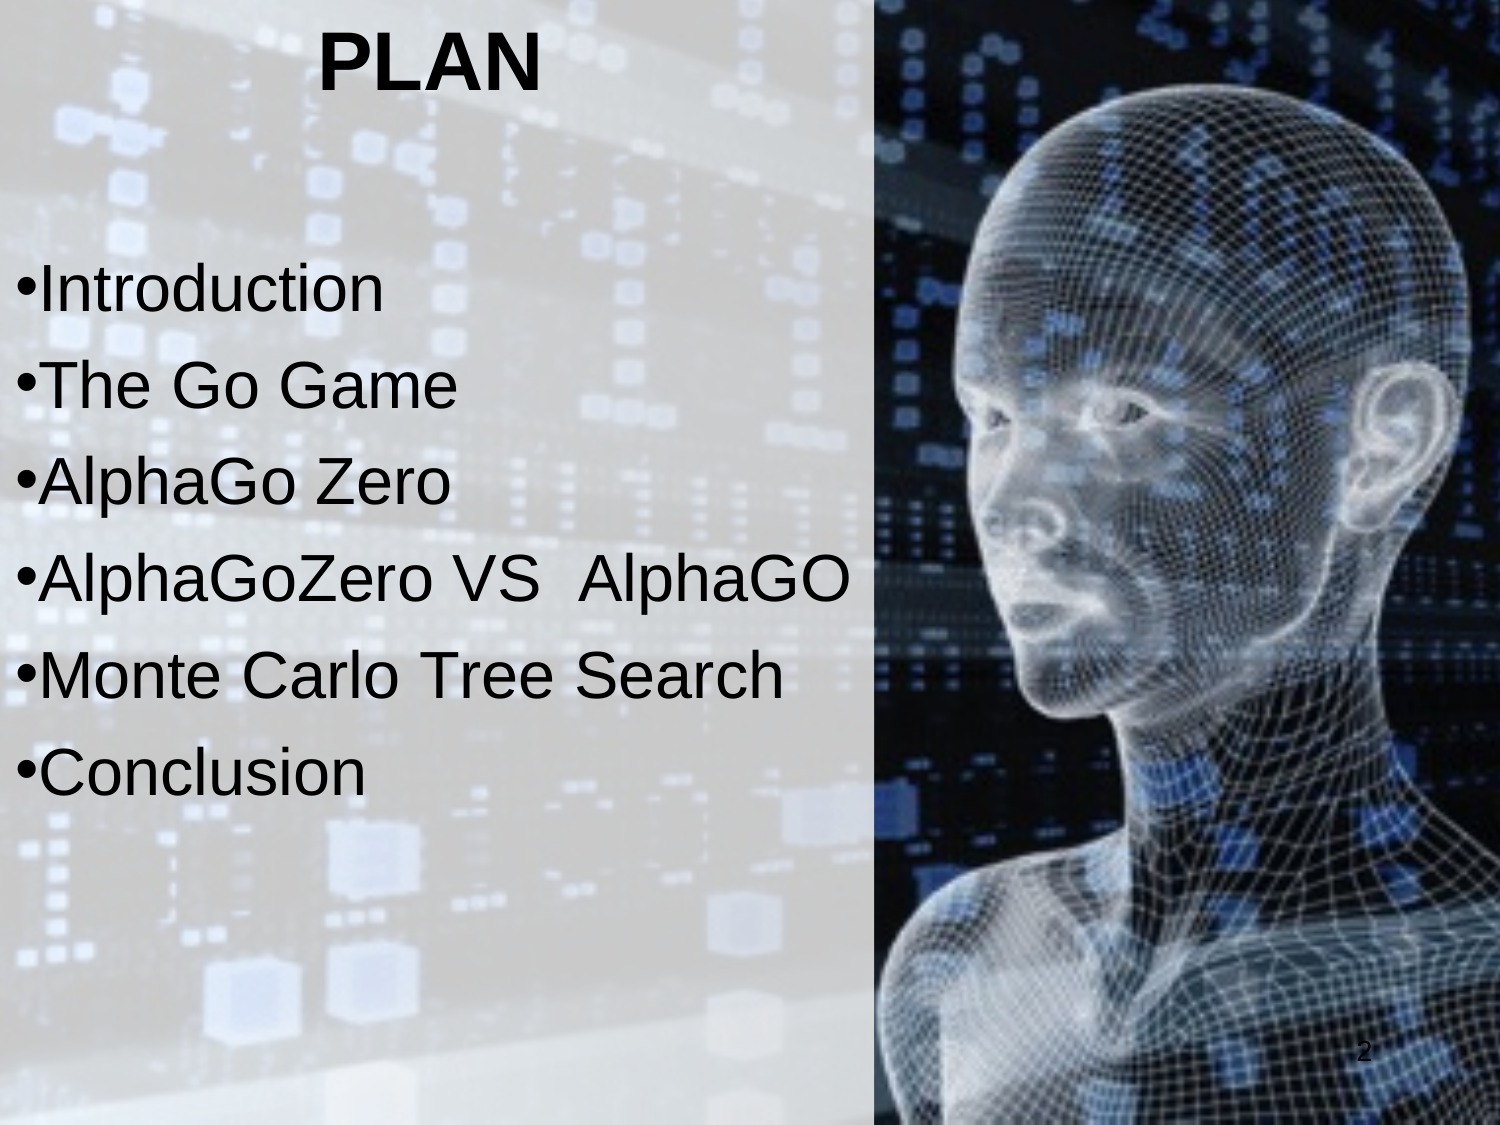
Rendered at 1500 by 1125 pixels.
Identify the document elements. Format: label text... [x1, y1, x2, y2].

picture [875, 0, 1500, 1125]
text_box <numéro> [1187, 1025, 1388, 1088]
list PLAN Introduction The Go Game AlphaGo Zero AlphaGoZero VS AlphaGO Monte Carlo Tree Search Conclusion [0, 0, 875, 1125]
